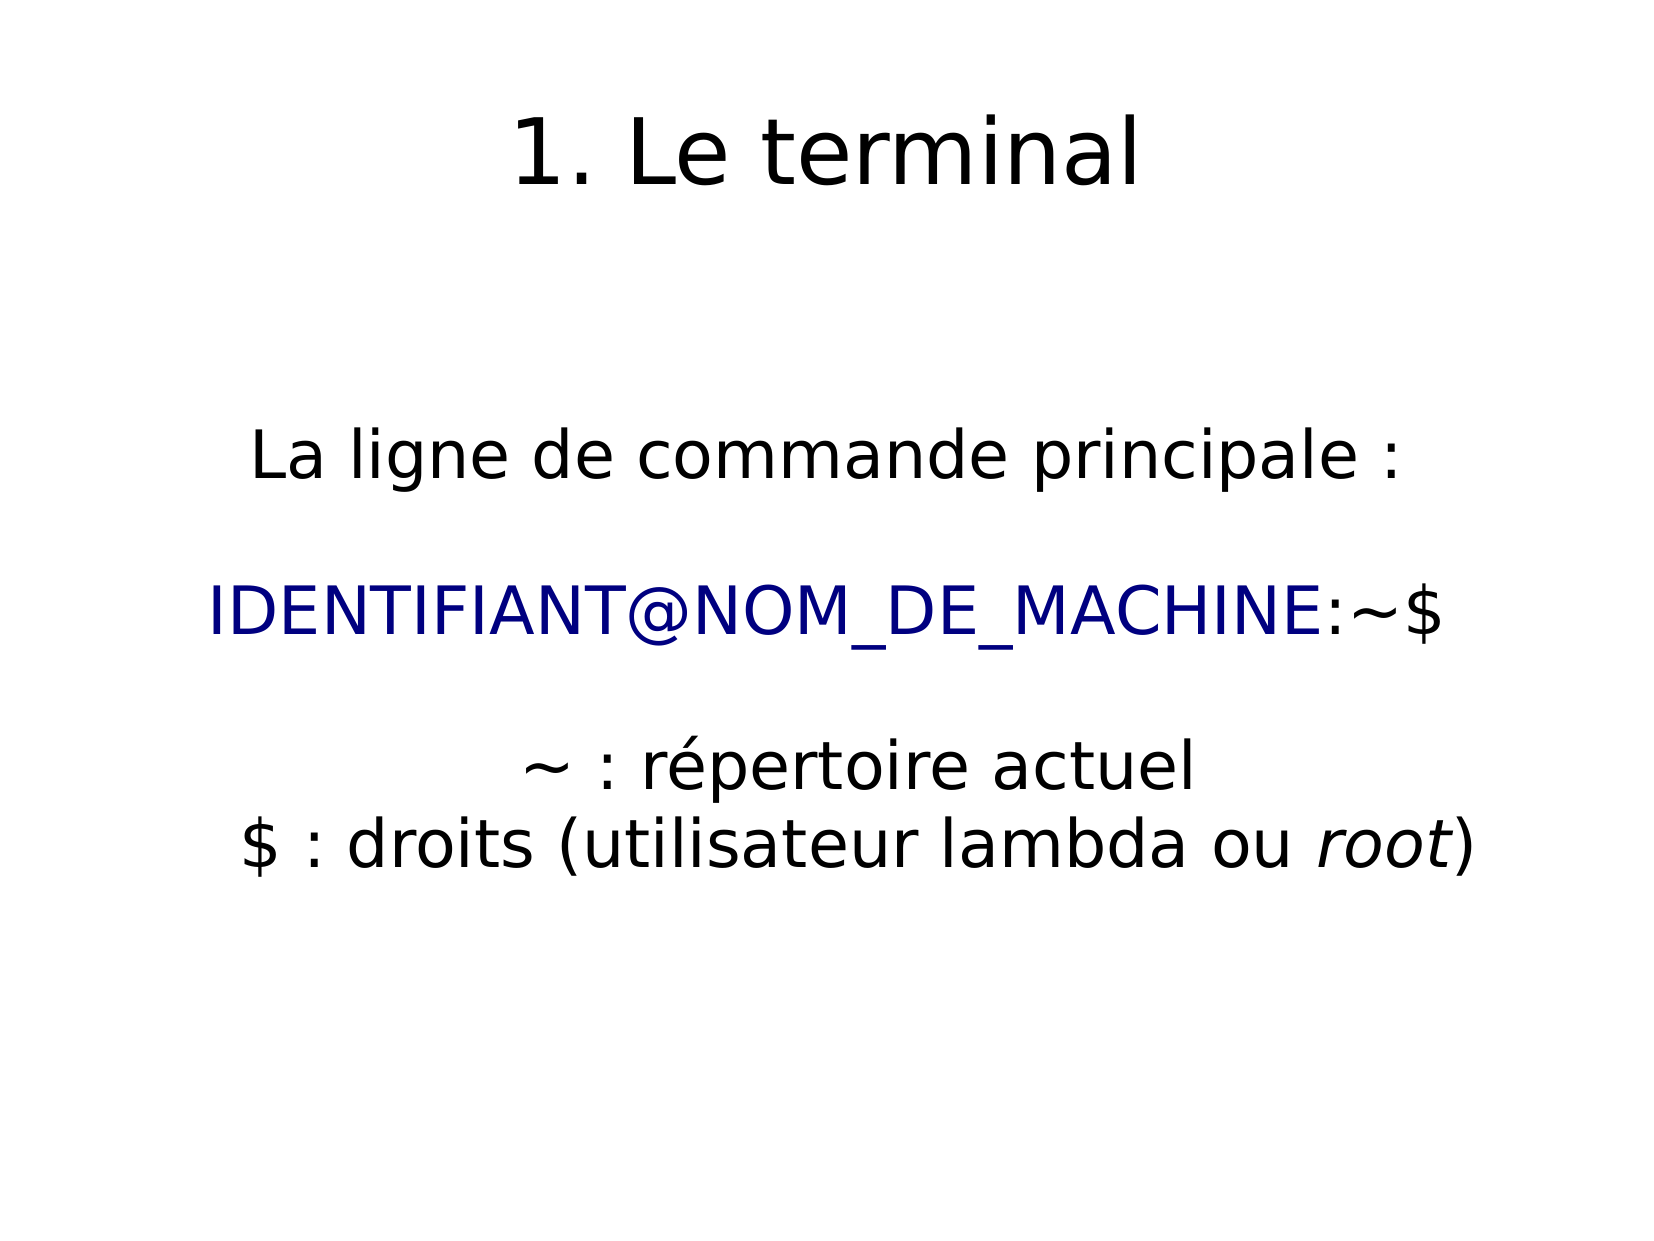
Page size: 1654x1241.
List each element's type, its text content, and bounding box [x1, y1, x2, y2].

title 1. Le terminal [82, 49, 1571, 257]
subtitle La ligne de commande principale : IDENTIFIANT@NOM_DE_MACHINE:~$ ~ : répertoire actuel $ : droits (utilisateur lambda ou root) [82, 290, 1571, 1010]
